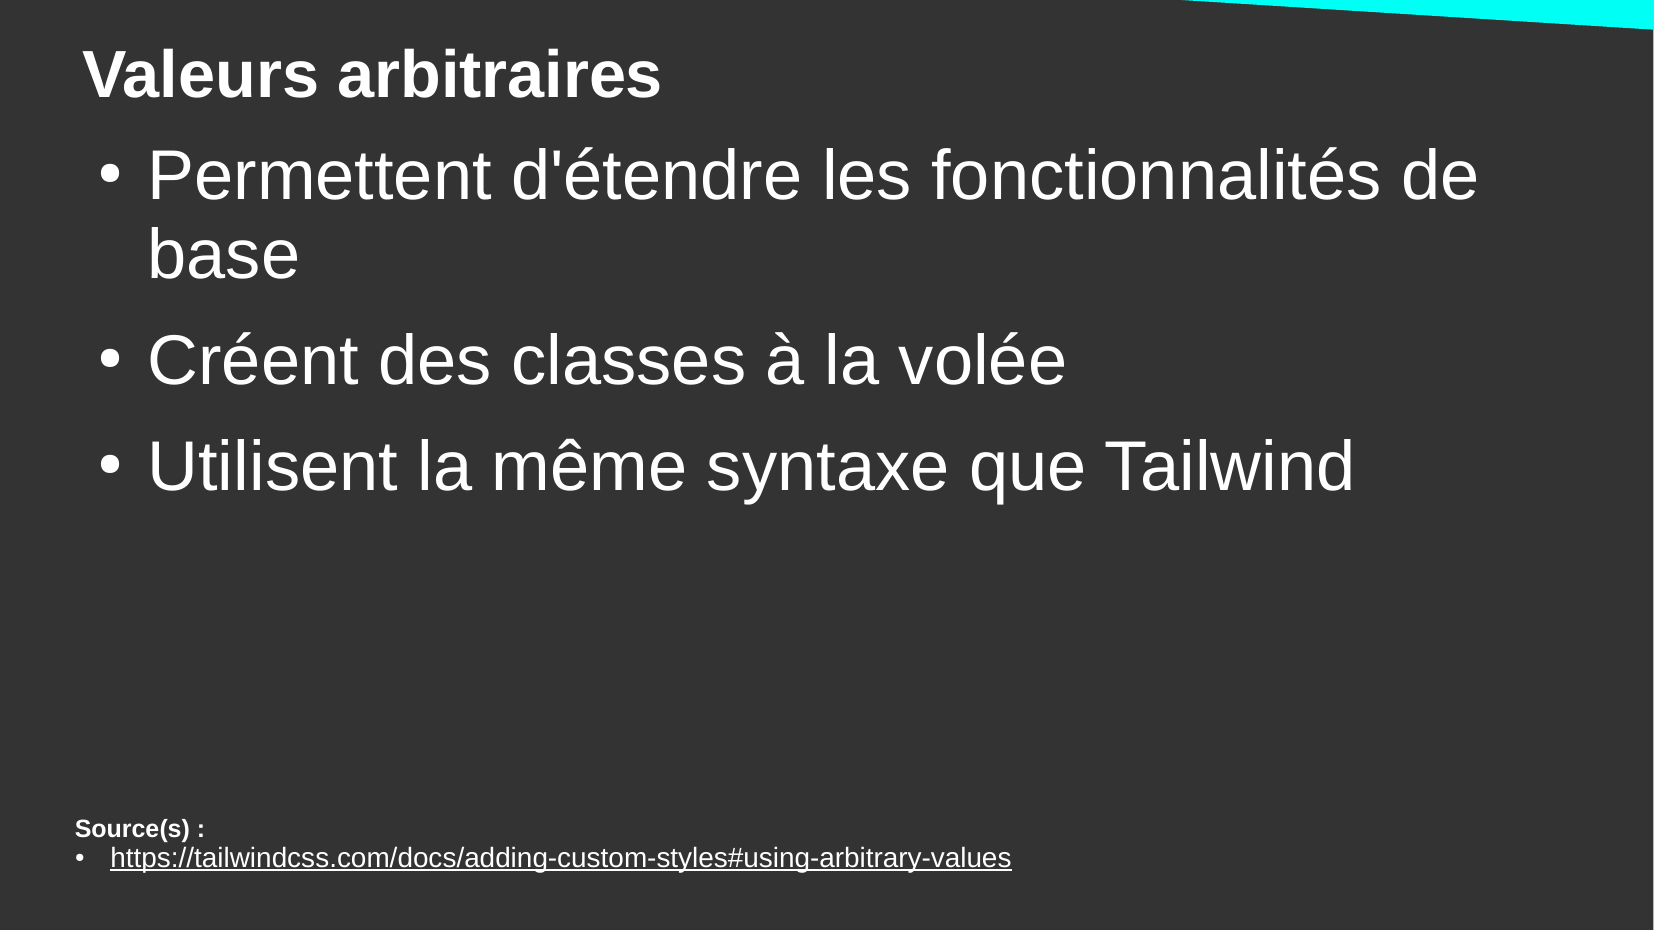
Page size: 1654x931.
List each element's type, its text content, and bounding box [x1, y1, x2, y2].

title Valeurs arbitraires [82, 37, 1571, 114]
list Permettent d'étendre les fonctionnalités de base Créent des classes à la volée Utilisent la même syntaxe que Tailwind [80, 135, 1620, 508]
text_box Source(s) : https://tailwindcss.com/docs/adding-custom-styles#using-arbitrary-values [60, 807, 1583, 913]
text_box [1181, 0, 1654, 30]
